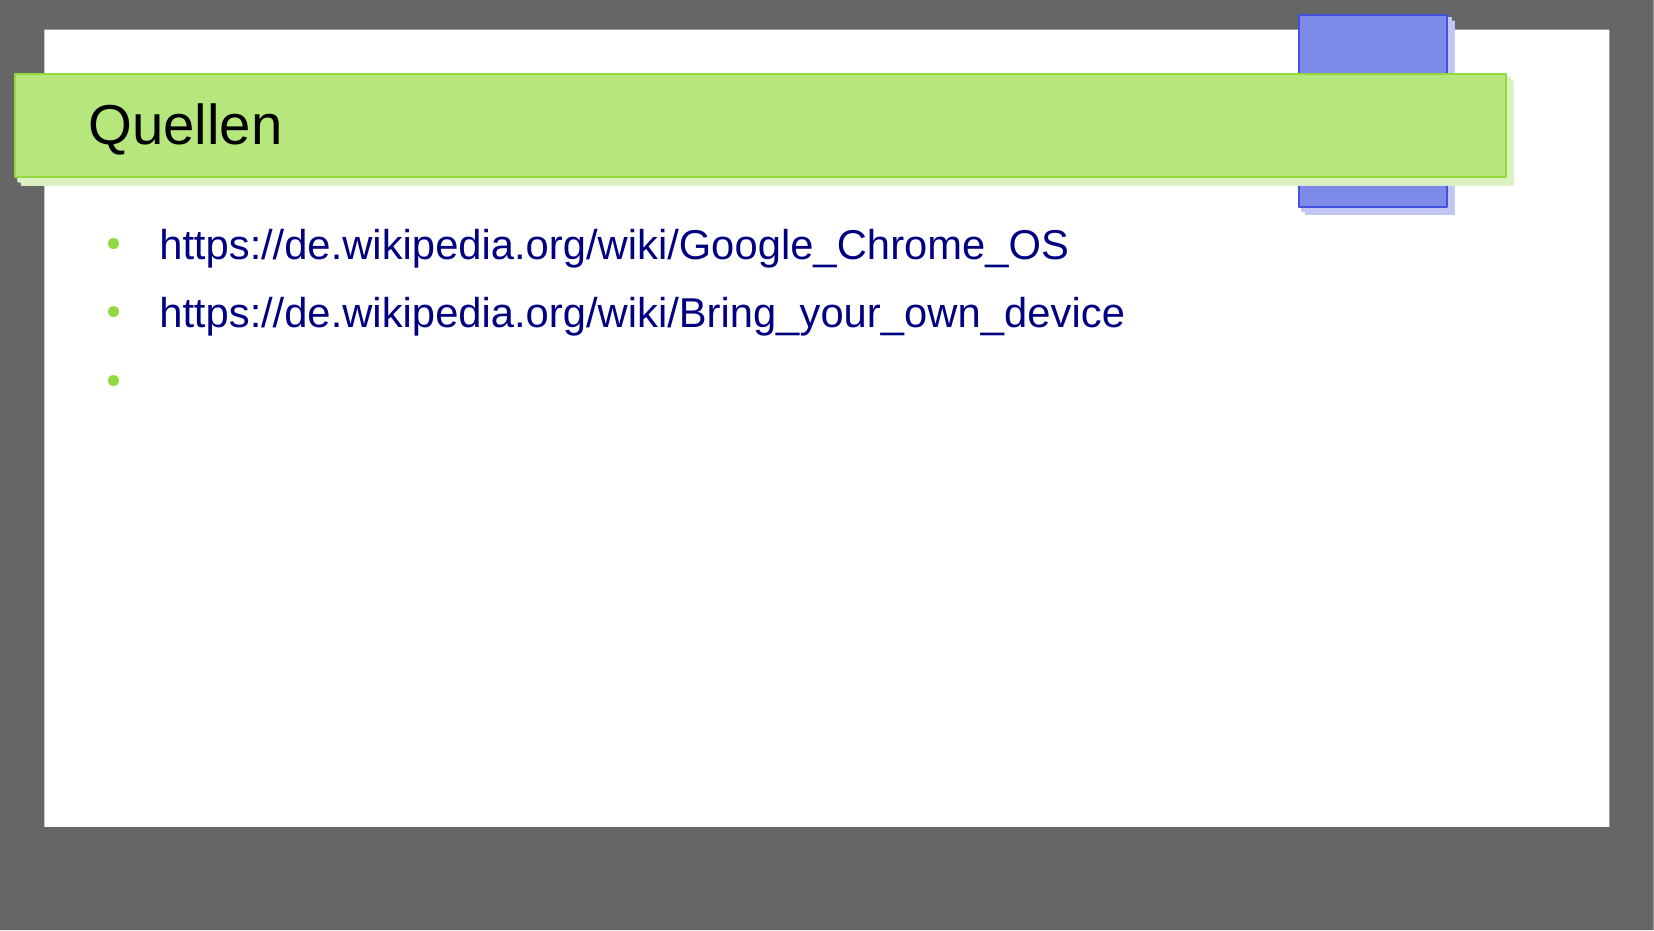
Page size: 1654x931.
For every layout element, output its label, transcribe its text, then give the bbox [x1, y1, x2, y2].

list https://de.wikipedia.org/wiki/Google_Chrome_OS https://de.wikipedia.org/wiki/Bring_your_own_device [88, 221, 1565, 813]
title Quellen [88, 73, 1506, 178]
